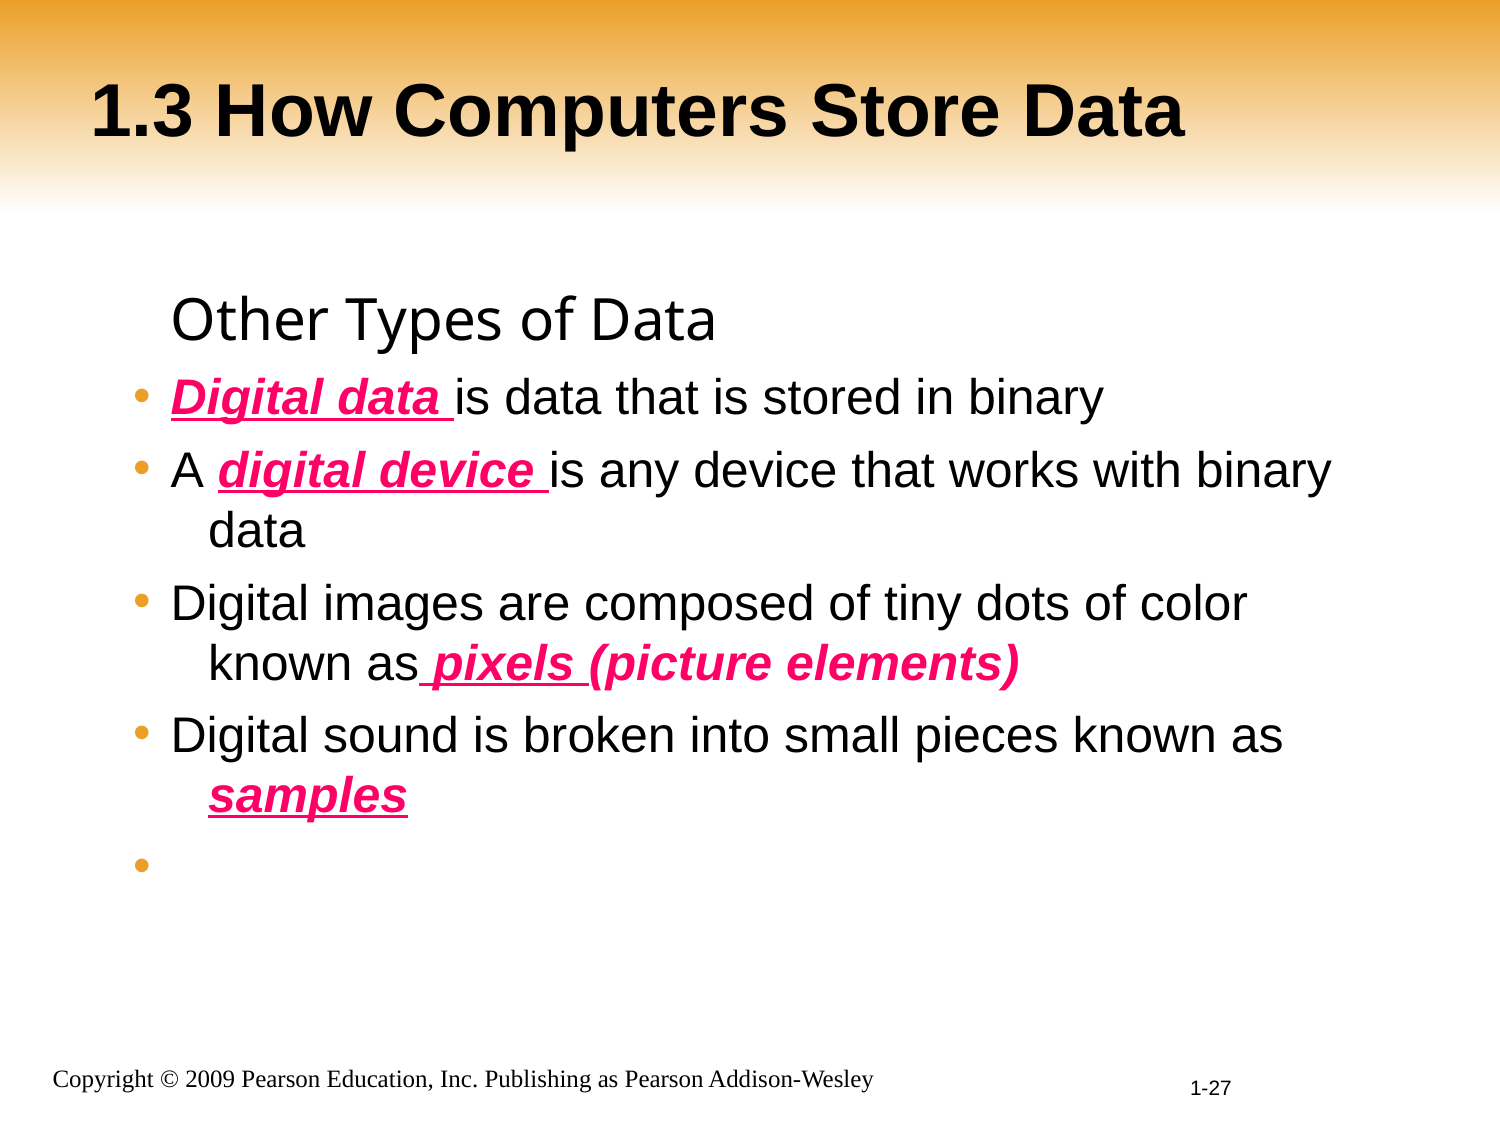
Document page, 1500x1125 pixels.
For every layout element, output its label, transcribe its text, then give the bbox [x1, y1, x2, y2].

title 1.3 How Computers Store Data [75, 12, 1438, 201]
list Other Types of Data Digital data is data that is stored in binary A digital device is any device that works with binary data Digital images are composed of tiny dots of color known as pixels (picture elements) Digital sound is broken into small pieces known as samples [99, 275, 1400, 838]
text_box 1- [1175, 1049, 1488, 1125]
